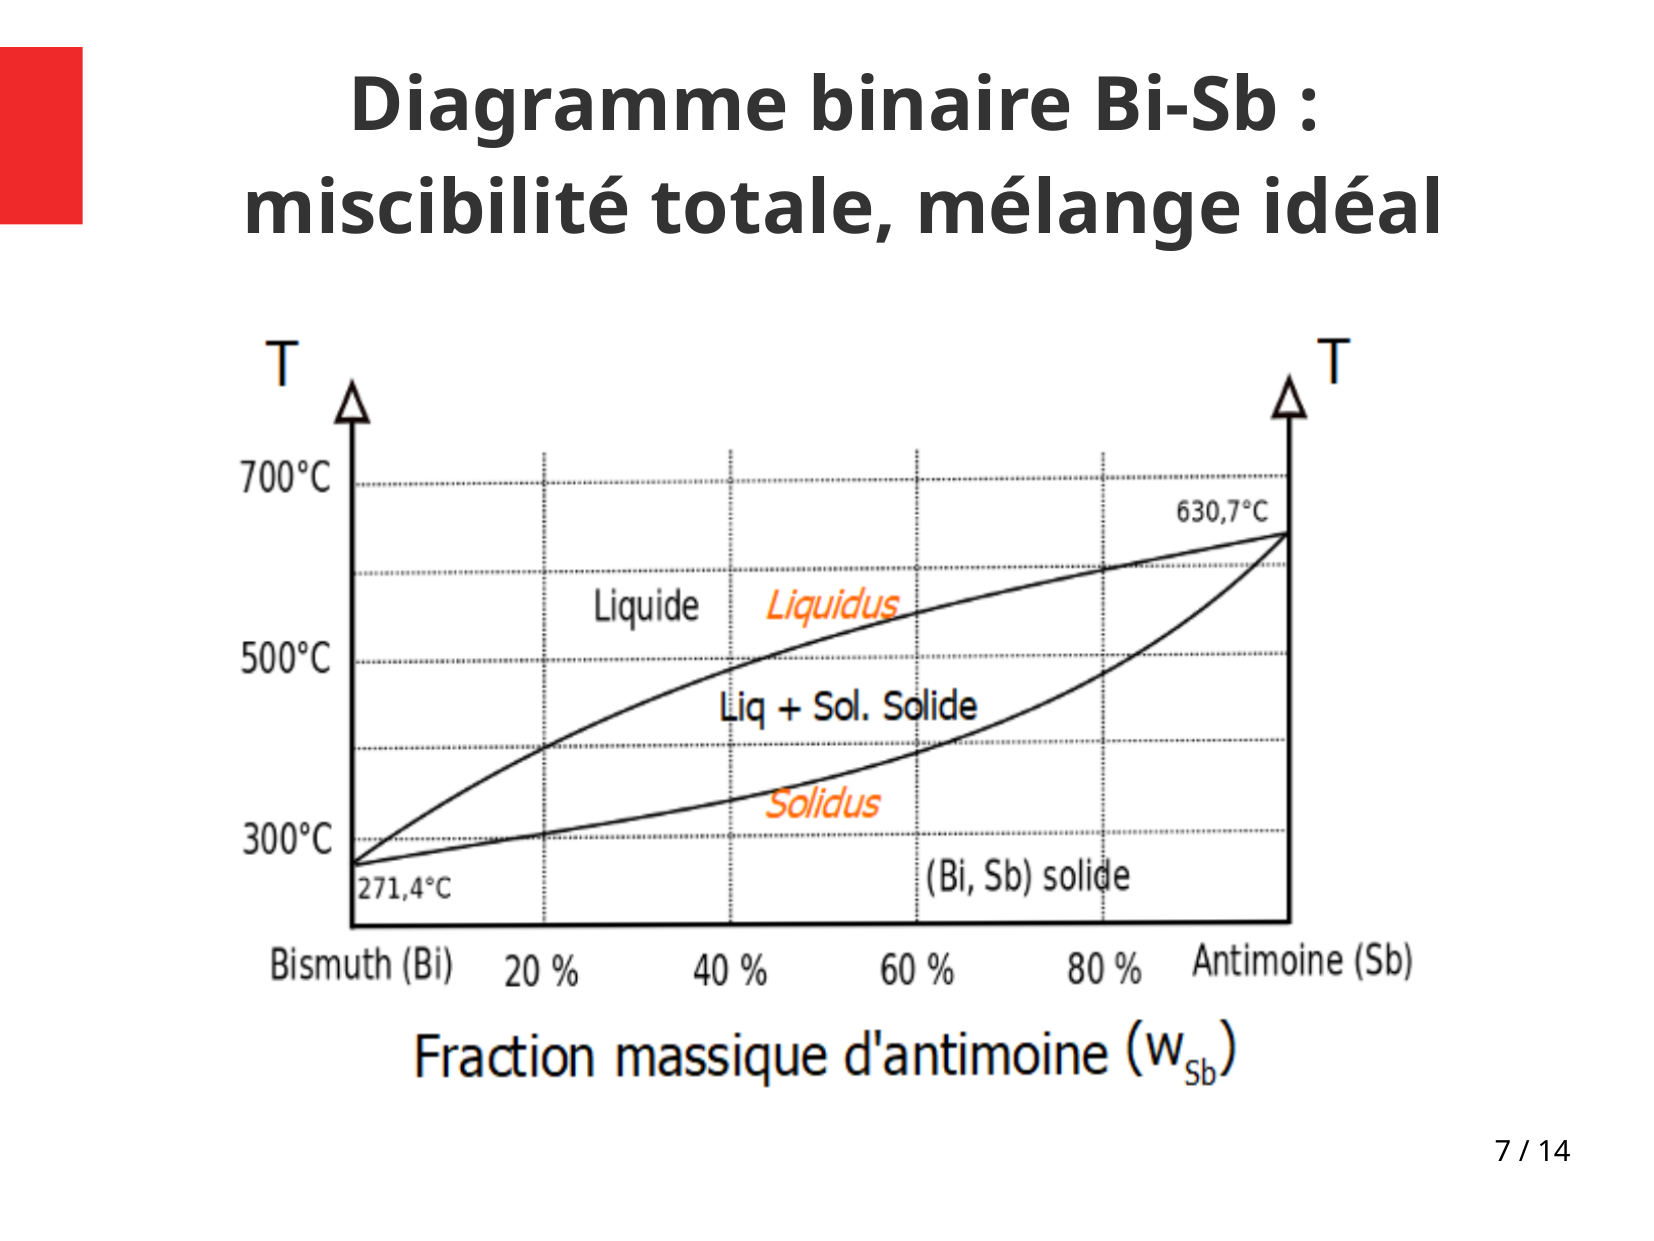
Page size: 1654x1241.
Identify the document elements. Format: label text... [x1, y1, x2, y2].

picture [212, 281, 1430, 1116]
title Diagramme binaire Bi-Sb : miscibilité totale, mélange idéal [118, 49, 1571, 257]
